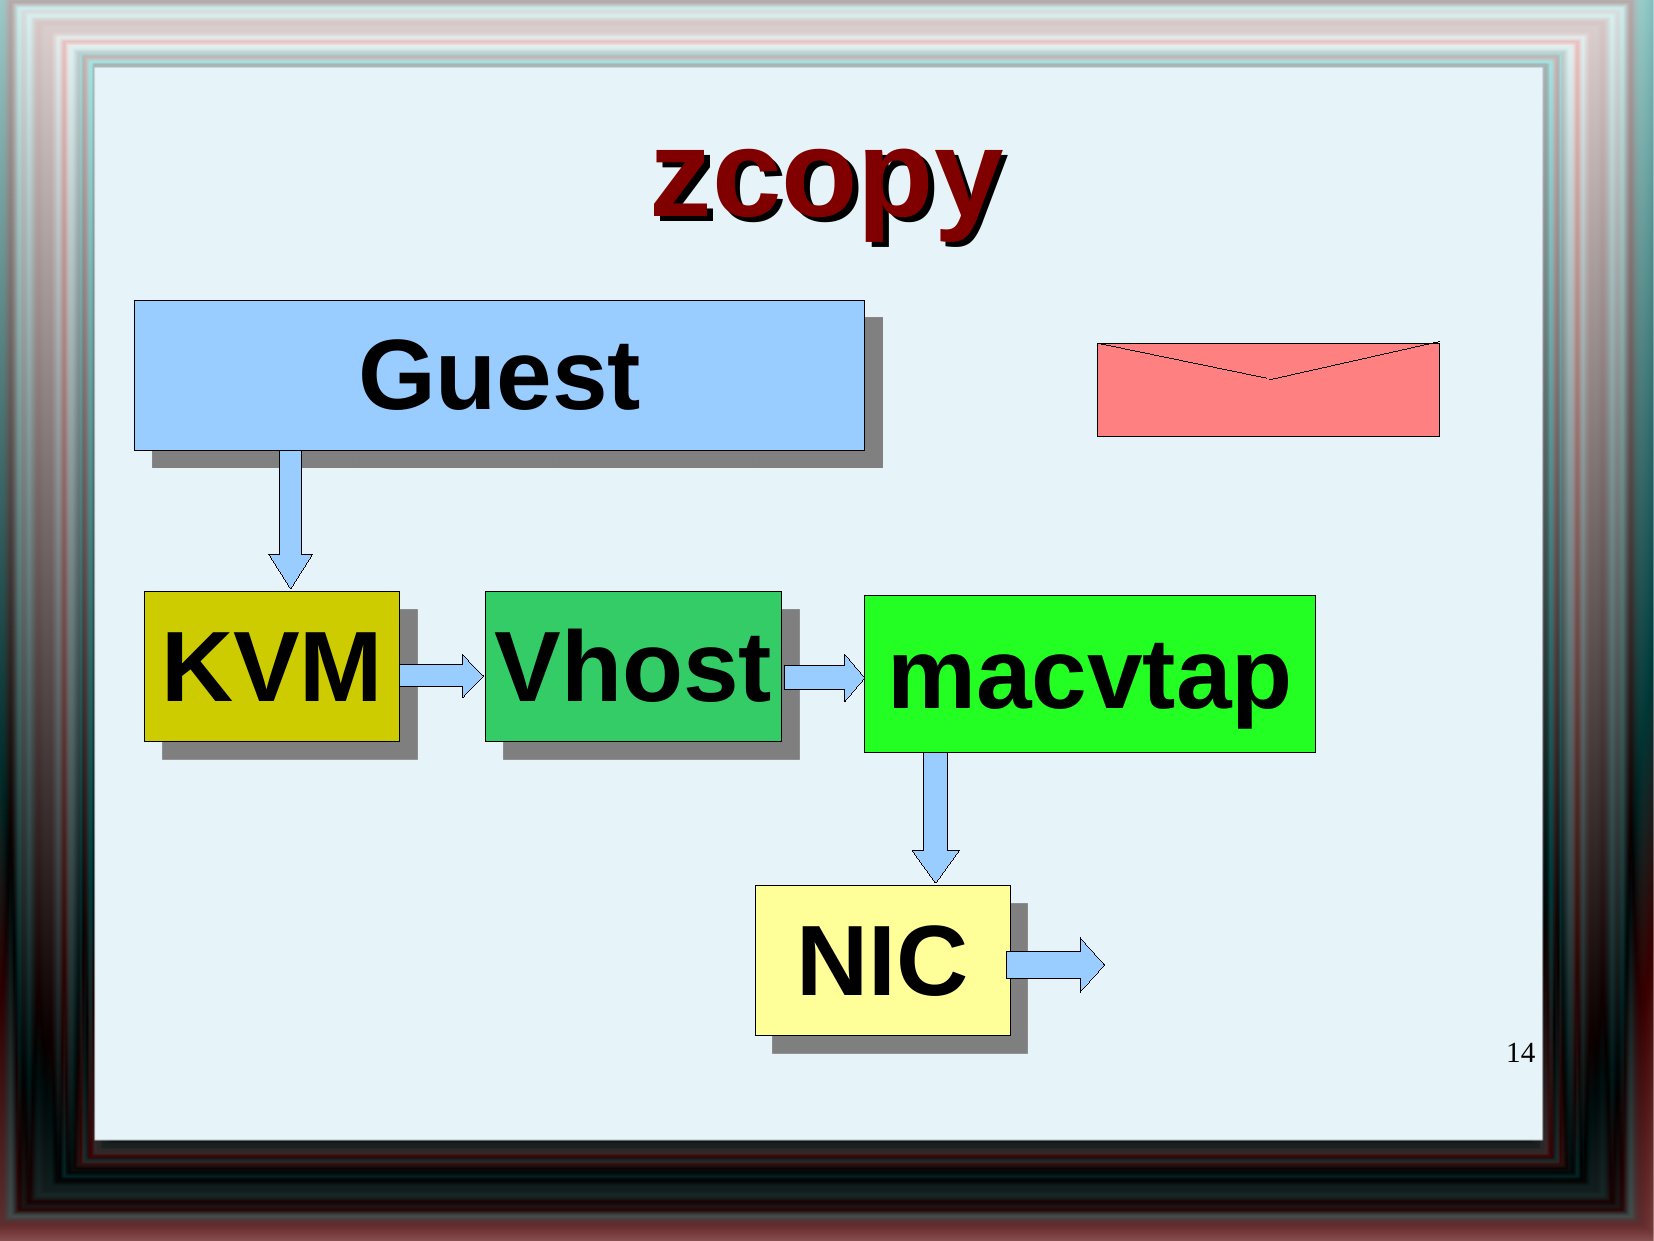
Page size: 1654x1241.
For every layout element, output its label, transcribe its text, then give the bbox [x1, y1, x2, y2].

text_box Guest [134, 300, 865, 451]
text_box [268, 450, 313, 589]
picture [0, 0, 1654, 1241]
text_box [399, 654, 484, 698]
text_box [1006, 937, 1105, 993]
text_box macvtap [864, 595, 1316, 753]
text_box [912, 752, 960, 883]
text_box KVM [144, 591, 400, 742]
text_box NIC [755, 885, 1011, 1036]
text_box [784, 654, 865, 702]
title zcopy [118, 102, 1536, 243]
text_box Vhost [485, 591, 782, 742]
text_box [1097, 343, 1440, 437]
